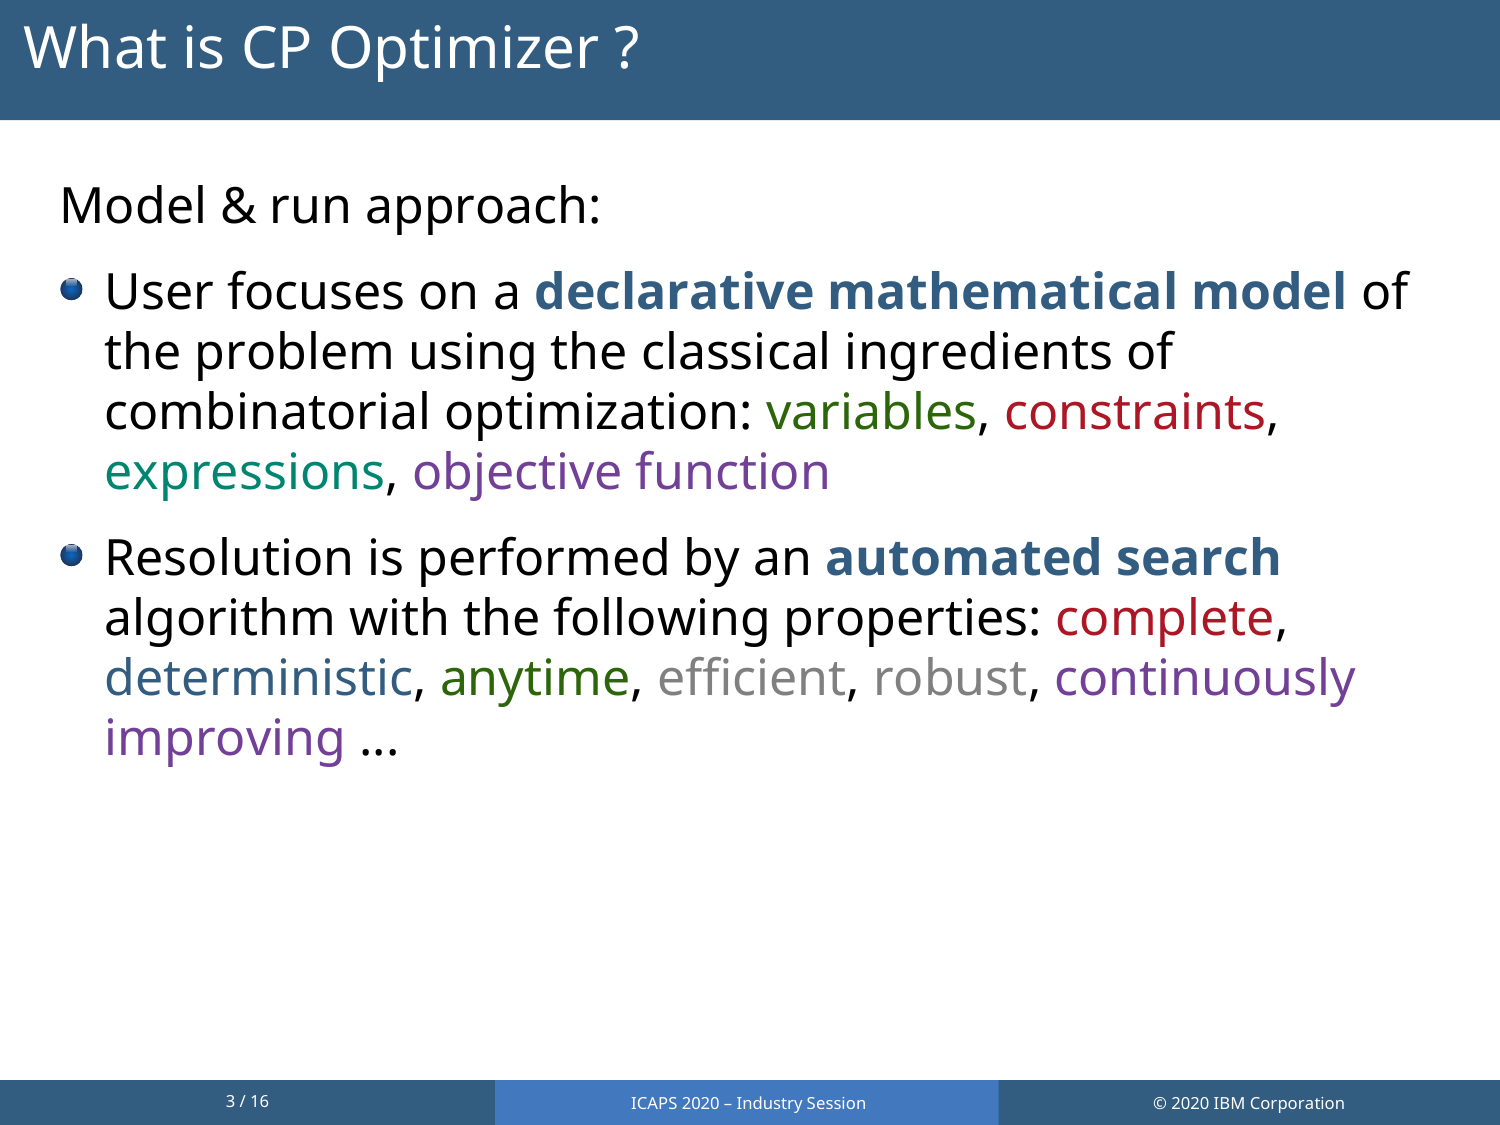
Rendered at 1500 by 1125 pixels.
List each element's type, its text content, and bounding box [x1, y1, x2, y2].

list Model & run approach: User focuses on a declarative mathematical model of the problem using the classical ingredients of combinatorial optimization: variables, constraints, expressions, objective function Resolution is performed by an automated search algorithm with the following properties: complete, deterministic, anytime, efficient, robust, continuously improving ... [45, 165, 1441, 1036]
title What is CP Optimizer ? [0, 0, 1500, 121]
